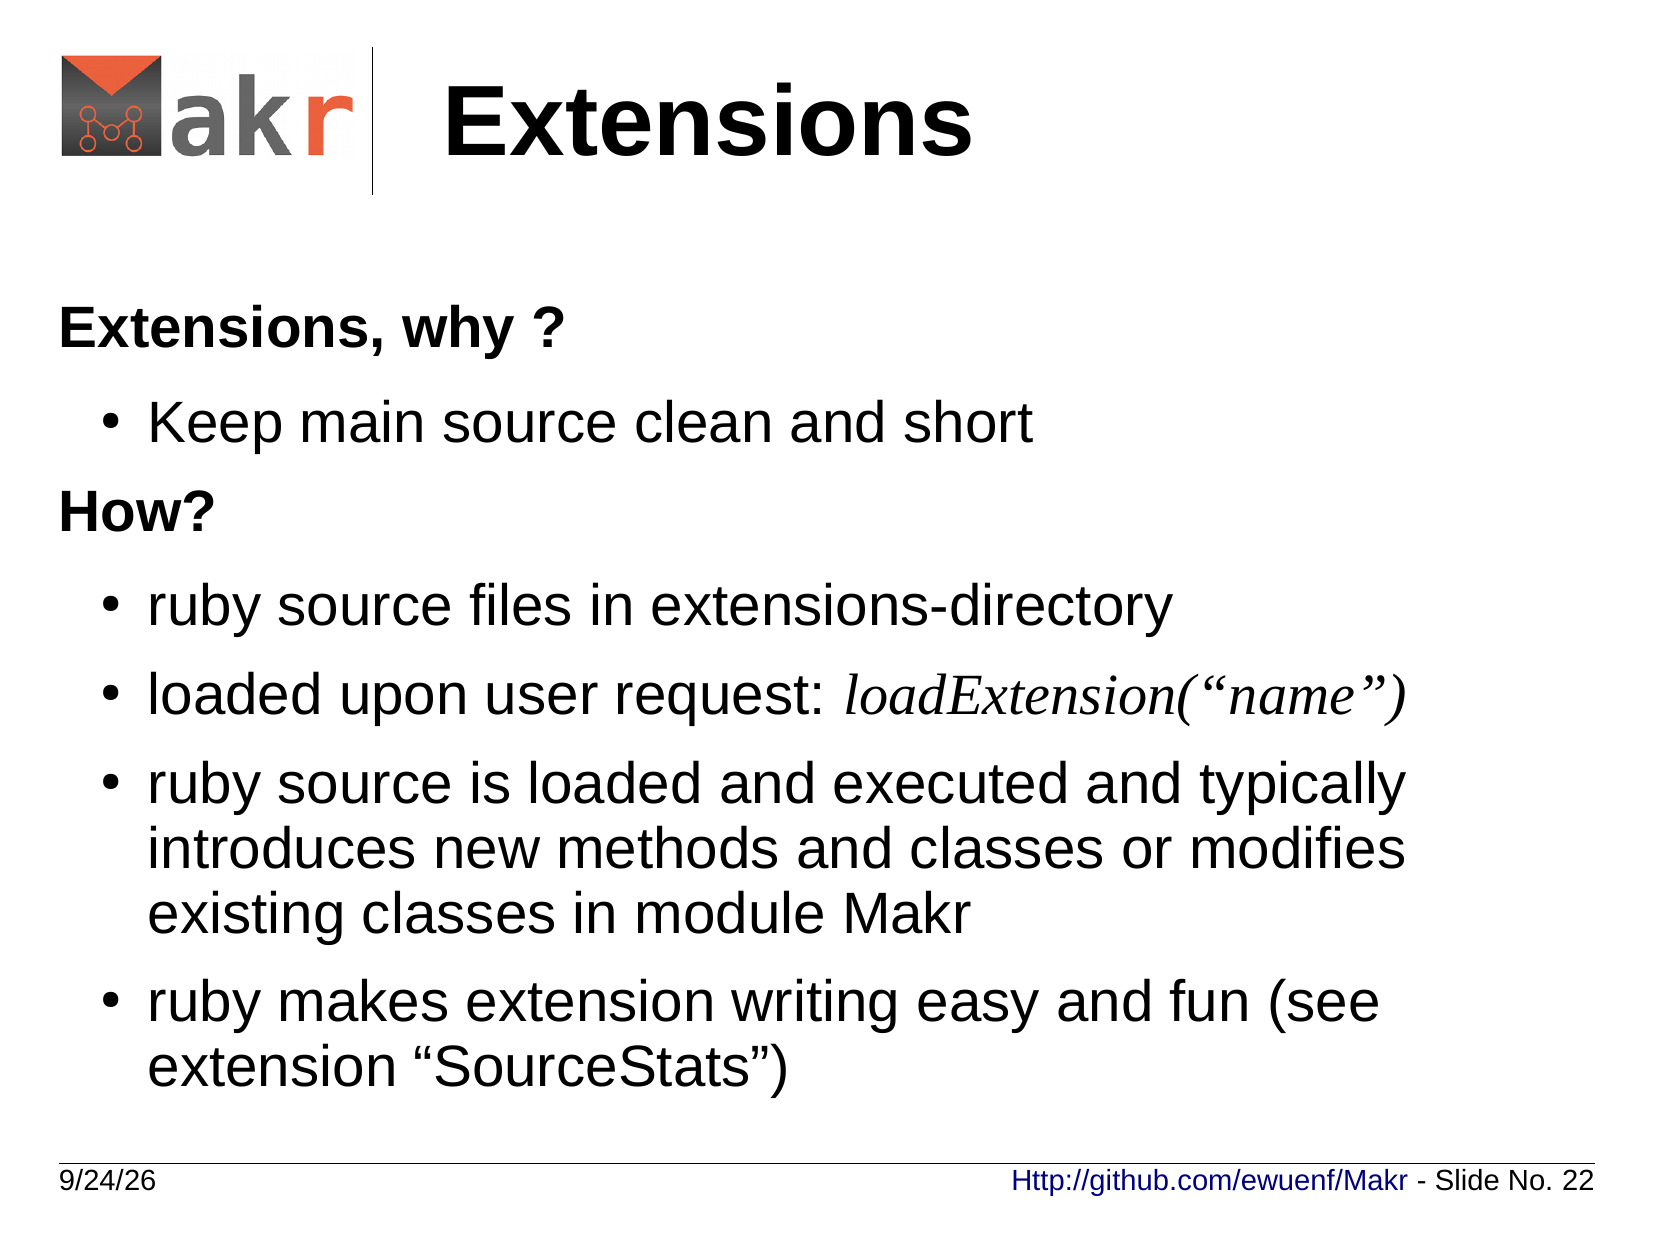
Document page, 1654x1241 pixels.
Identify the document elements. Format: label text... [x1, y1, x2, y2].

picture [59, 53, 355, 158]
list Extensions, why ? Keep main source clean and short How? ruby source files in extensions-directory loaded upon user request: loadExtension(“name”) ruby source is loaded and executed and typically introduces new methods and classes or modifies existing classes in module Makr ruby makes extension writing easy and fun (see extension “SourceStats”) [59, 295, 1595, 1114]
title Extensions [442, 65, 1607, 177]
